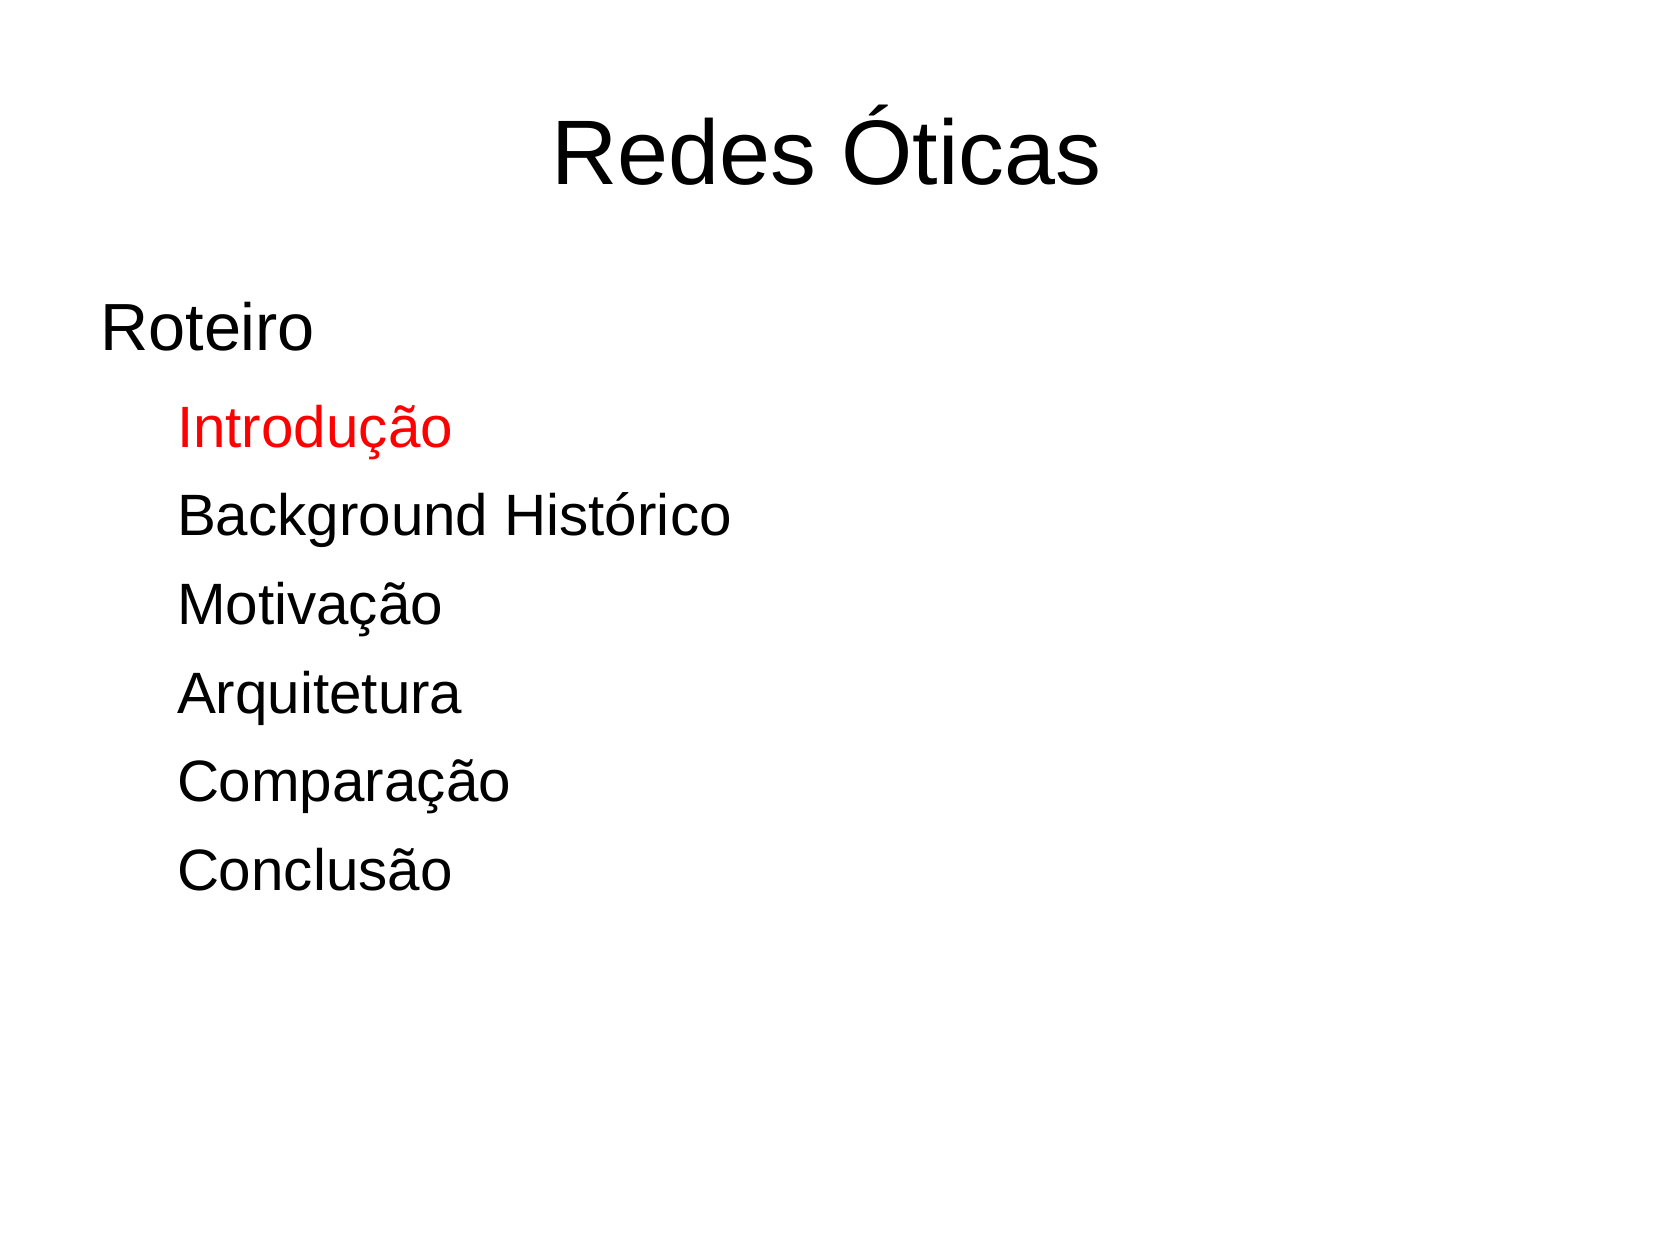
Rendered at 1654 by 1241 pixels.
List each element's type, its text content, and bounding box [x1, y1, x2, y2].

list Roteiro Introdução Background Histórico Motivação Arquitetura Comparação Conclusão [82, 290, 1571, 1094]
title Redes Óticas [82, 49, 1571, 257]
